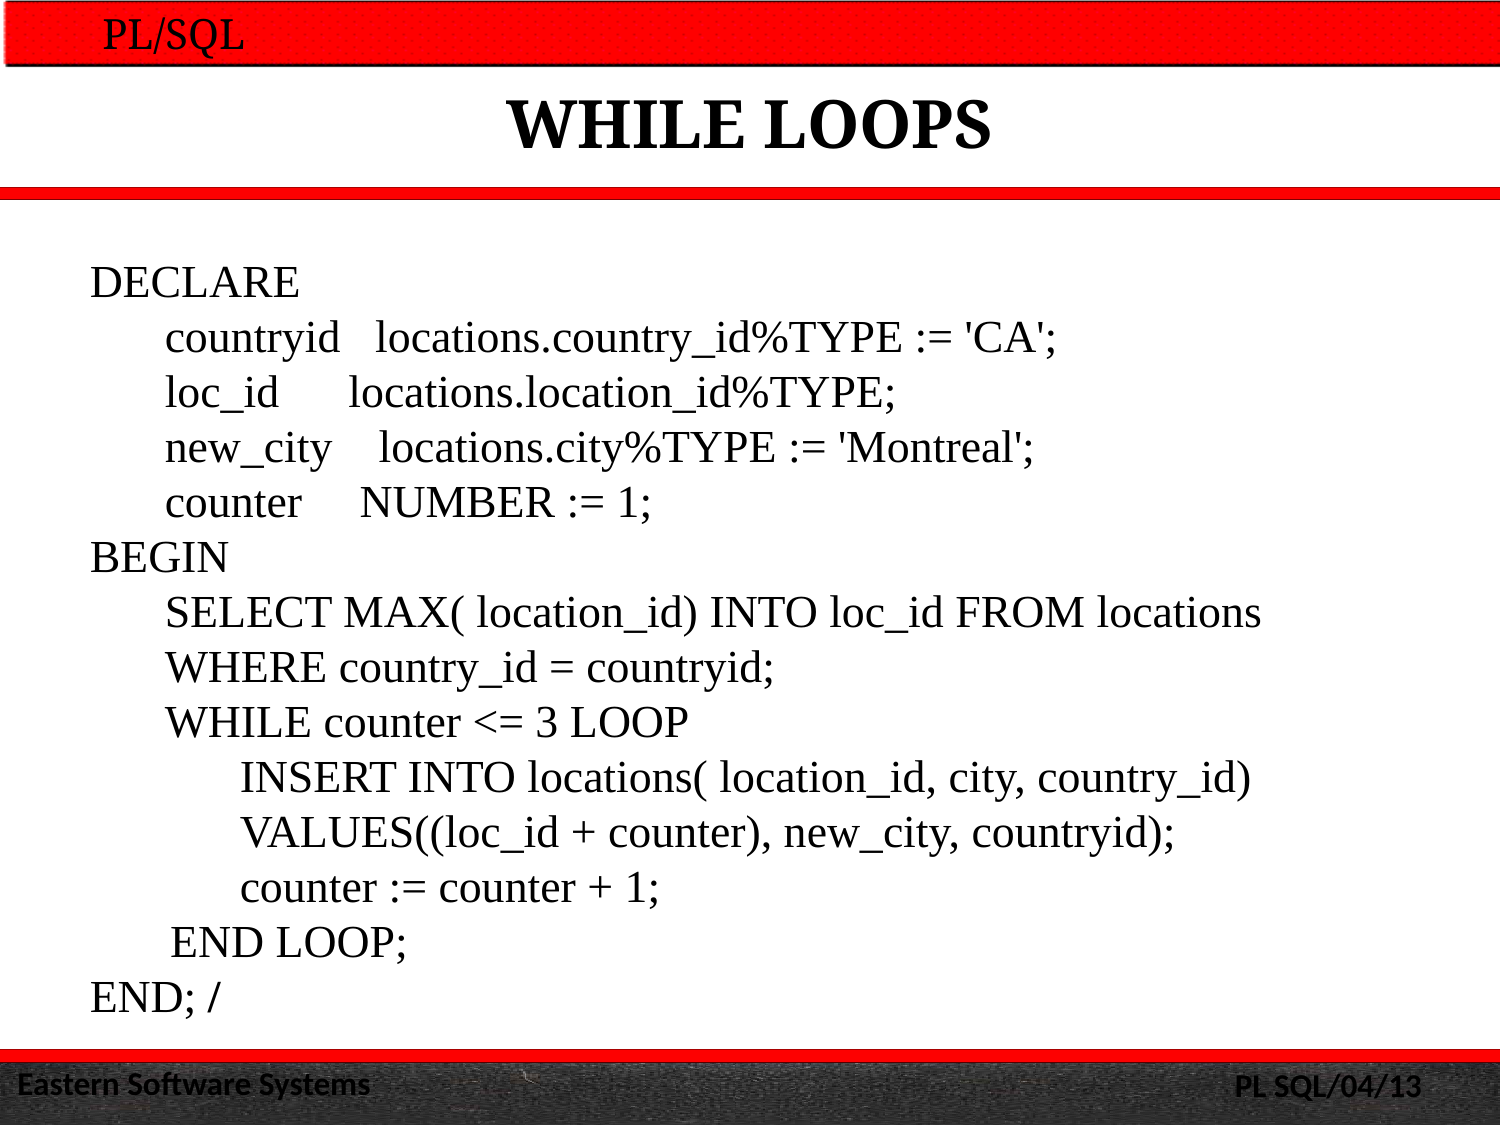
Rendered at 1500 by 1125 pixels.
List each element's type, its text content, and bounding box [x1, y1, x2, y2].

text_box DECLARE countryid locations.country_id%TYPE := 'CA'; loc_id locations.location_id%TYPE; new_city locations.city%TYPE := 'Montreal'; counter NUMBER := 1; BEGIN SELECT MAX( location_id) INTO loc_id FROM locations WHERE country_id = countryid; WHILE counter <= 3 LOOP INSERT INTO locations( location_id, city, country_id) VALUES((loc_id + counter), new_city, countryid); counter := counter + 1; END LOOP; END; / [75, 244, 1475, 1030]
text_box PL SQL/04/13 [379, 1056, 1500, 1125]
picture [0, 1049, 1500, 1125]
text_box Eastern Software Systems [2, 1054, 394, 1110]
picture [0, 0, 1500, 69]
text_box PL/SQL [87, 0, 288, 65]
picture [0, 187, 1500, 200]
text_box WHILE LOOPS [0, 74, 1500, 170]
